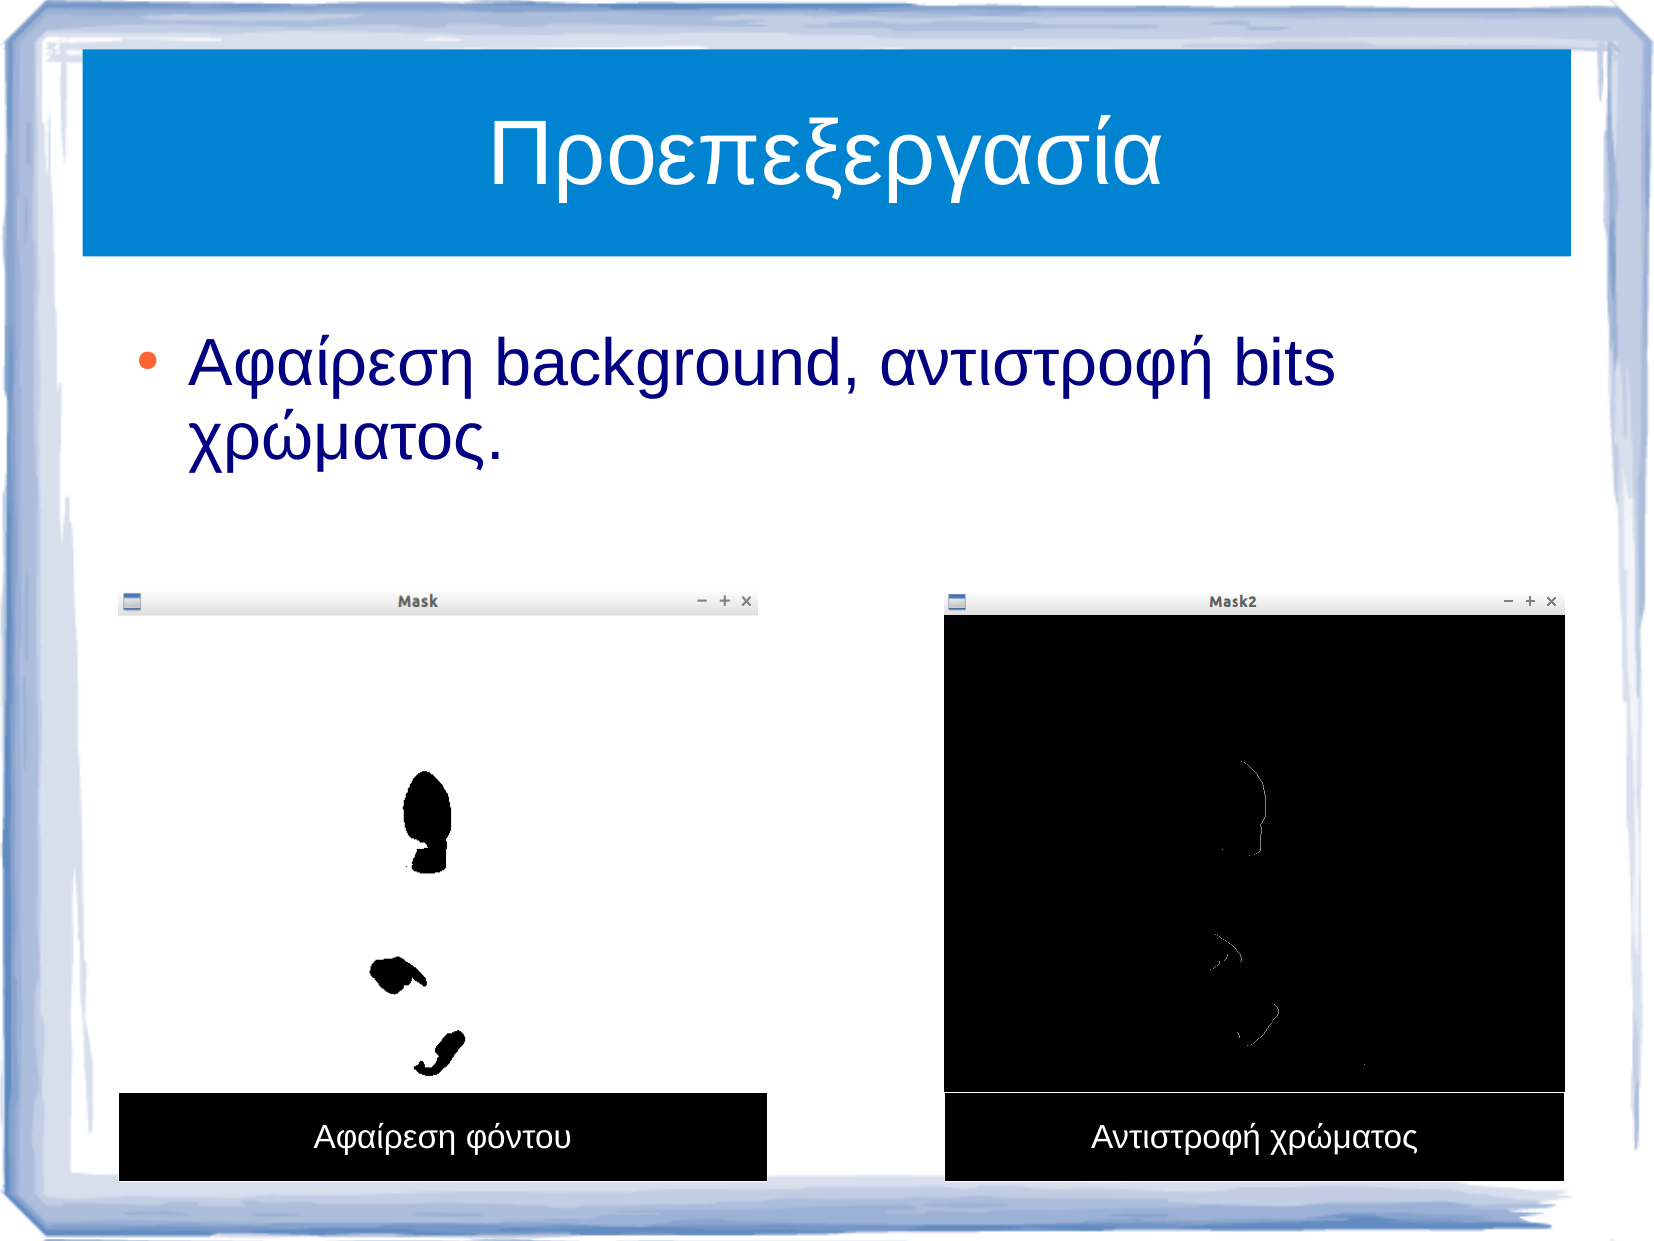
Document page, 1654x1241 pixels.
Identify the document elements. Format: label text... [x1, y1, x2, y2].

text_box Αντιστροφή χρώματος [944, 1092, 1565, 1182]
text_box Αφαίρεση φόντου [118, 1092, 768, 1182]
picture [0, 0, 1654, 1241]
title Προεπεξεργασία [82, 49, 1571, 257]
list Αφαίρεση background, αντιστροφή bits χρώματος. [118, 324, 1571, 1045]
